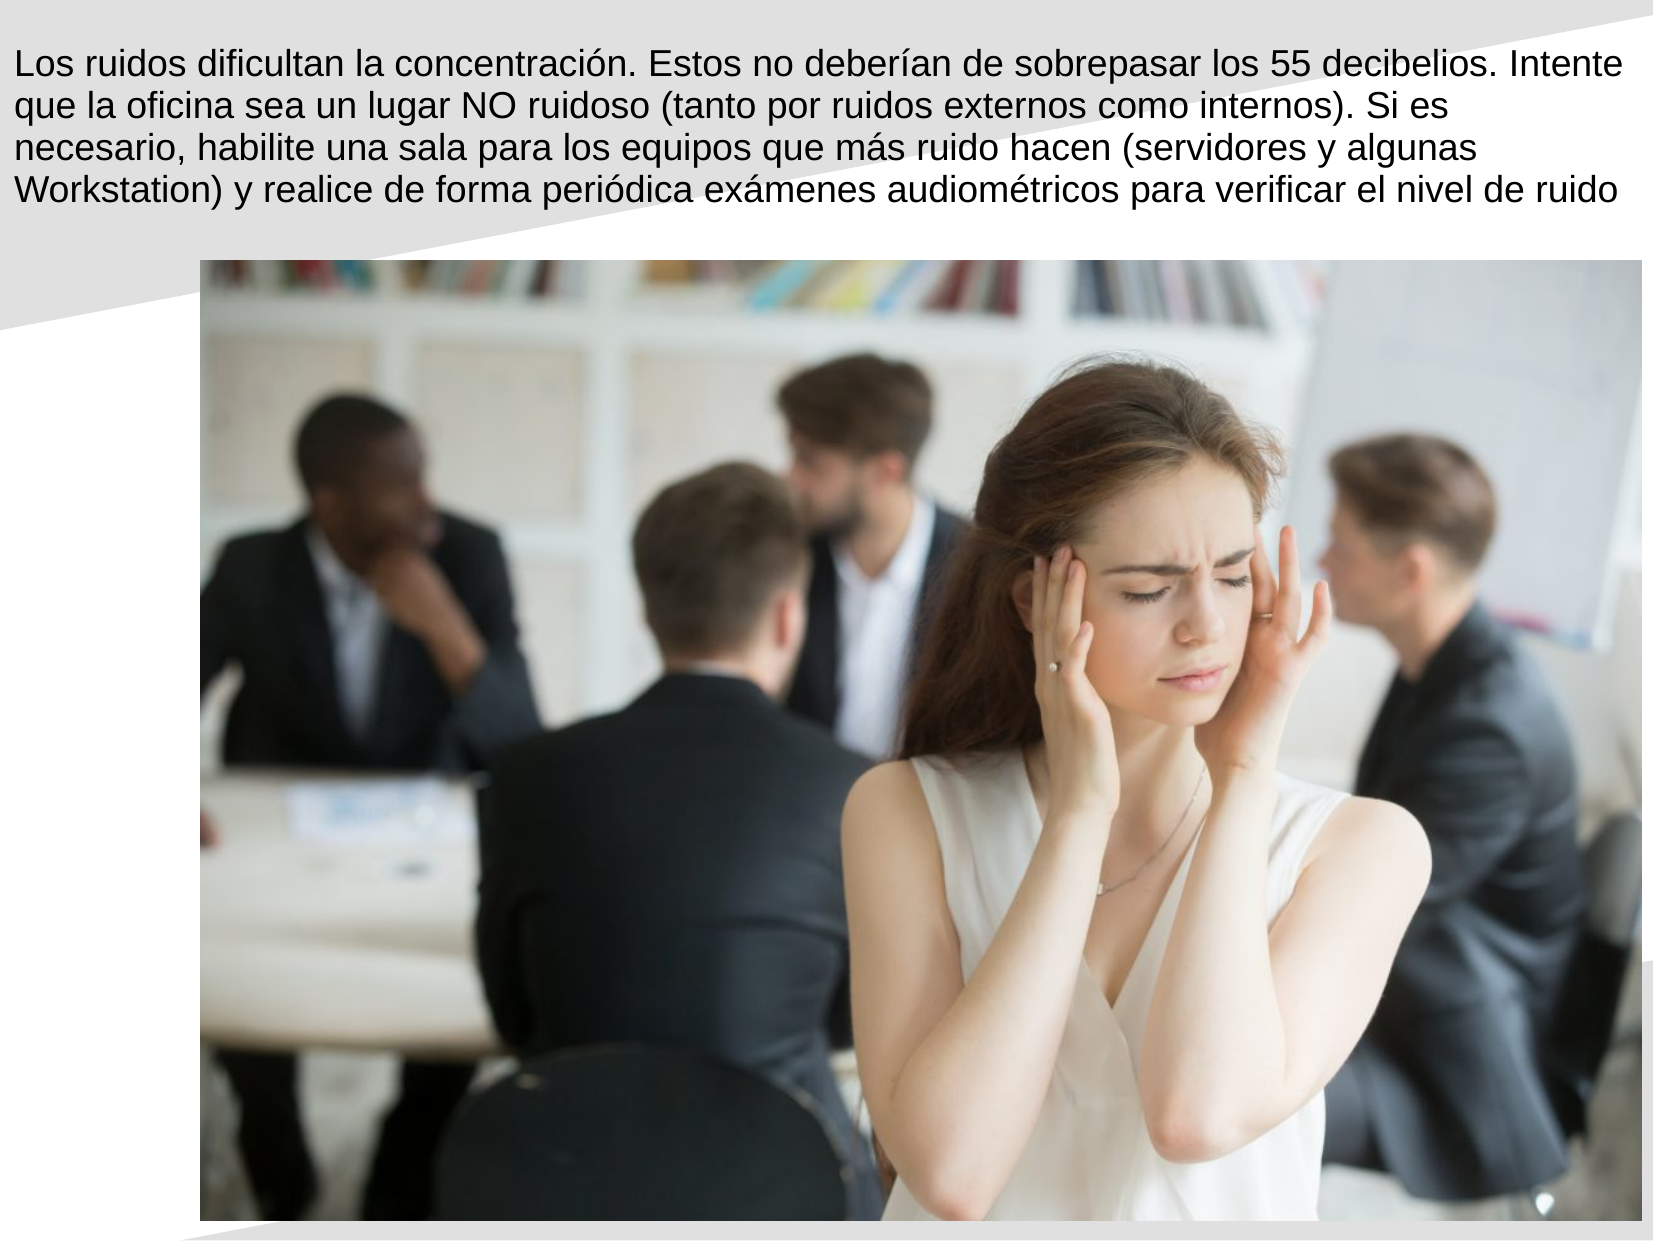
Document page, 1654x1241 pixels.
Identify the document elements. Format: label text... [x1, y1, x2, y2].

picture [200, 260, 1642, 1221]
text_box Los ruidos dificultan la concentración. Estos no deberían de sobrepasar los 55 decibelios. Intente que la oficina sea un lugar NO ruidoso (tanto por ruidos externos como internos). Si es necesario, habilite una sala para los equipos que más ruido hacen (servidores y algunas Workstation) y realice de forma periódica exámenes audiométricos para verificar el nivel de ruido [0, 35, 1642, 260]
